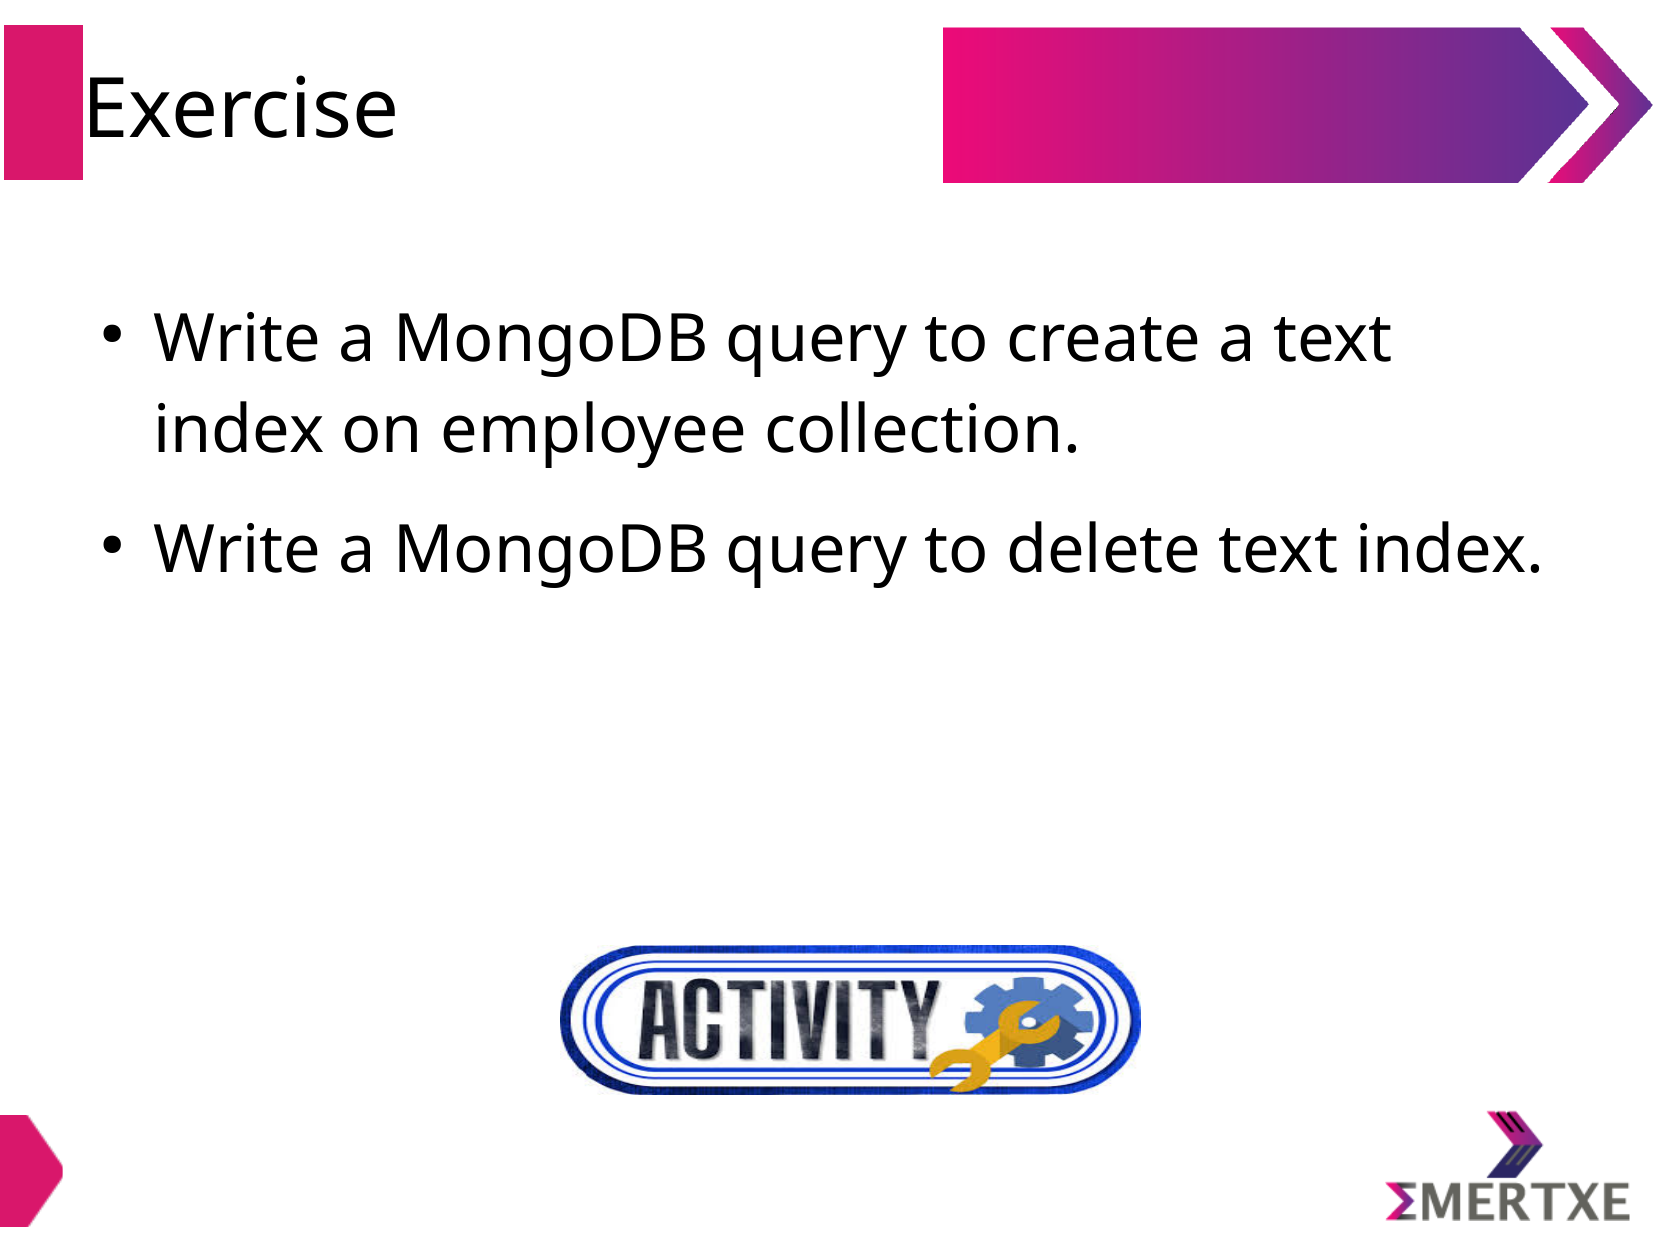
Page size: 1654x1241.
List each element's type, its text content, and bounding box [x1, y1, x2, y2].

list Write a MongoDB query to create a text index on employee collection. Write a MongoDB query to delete text index. [82, 290, 1571, 1010]
picture [1385, 1107, 1631, 1221]
title Exercise [82, 2, 1571, 210]
picture [1571, 27, 1653, 183]
picture [560, 945, 1141, 1096]
